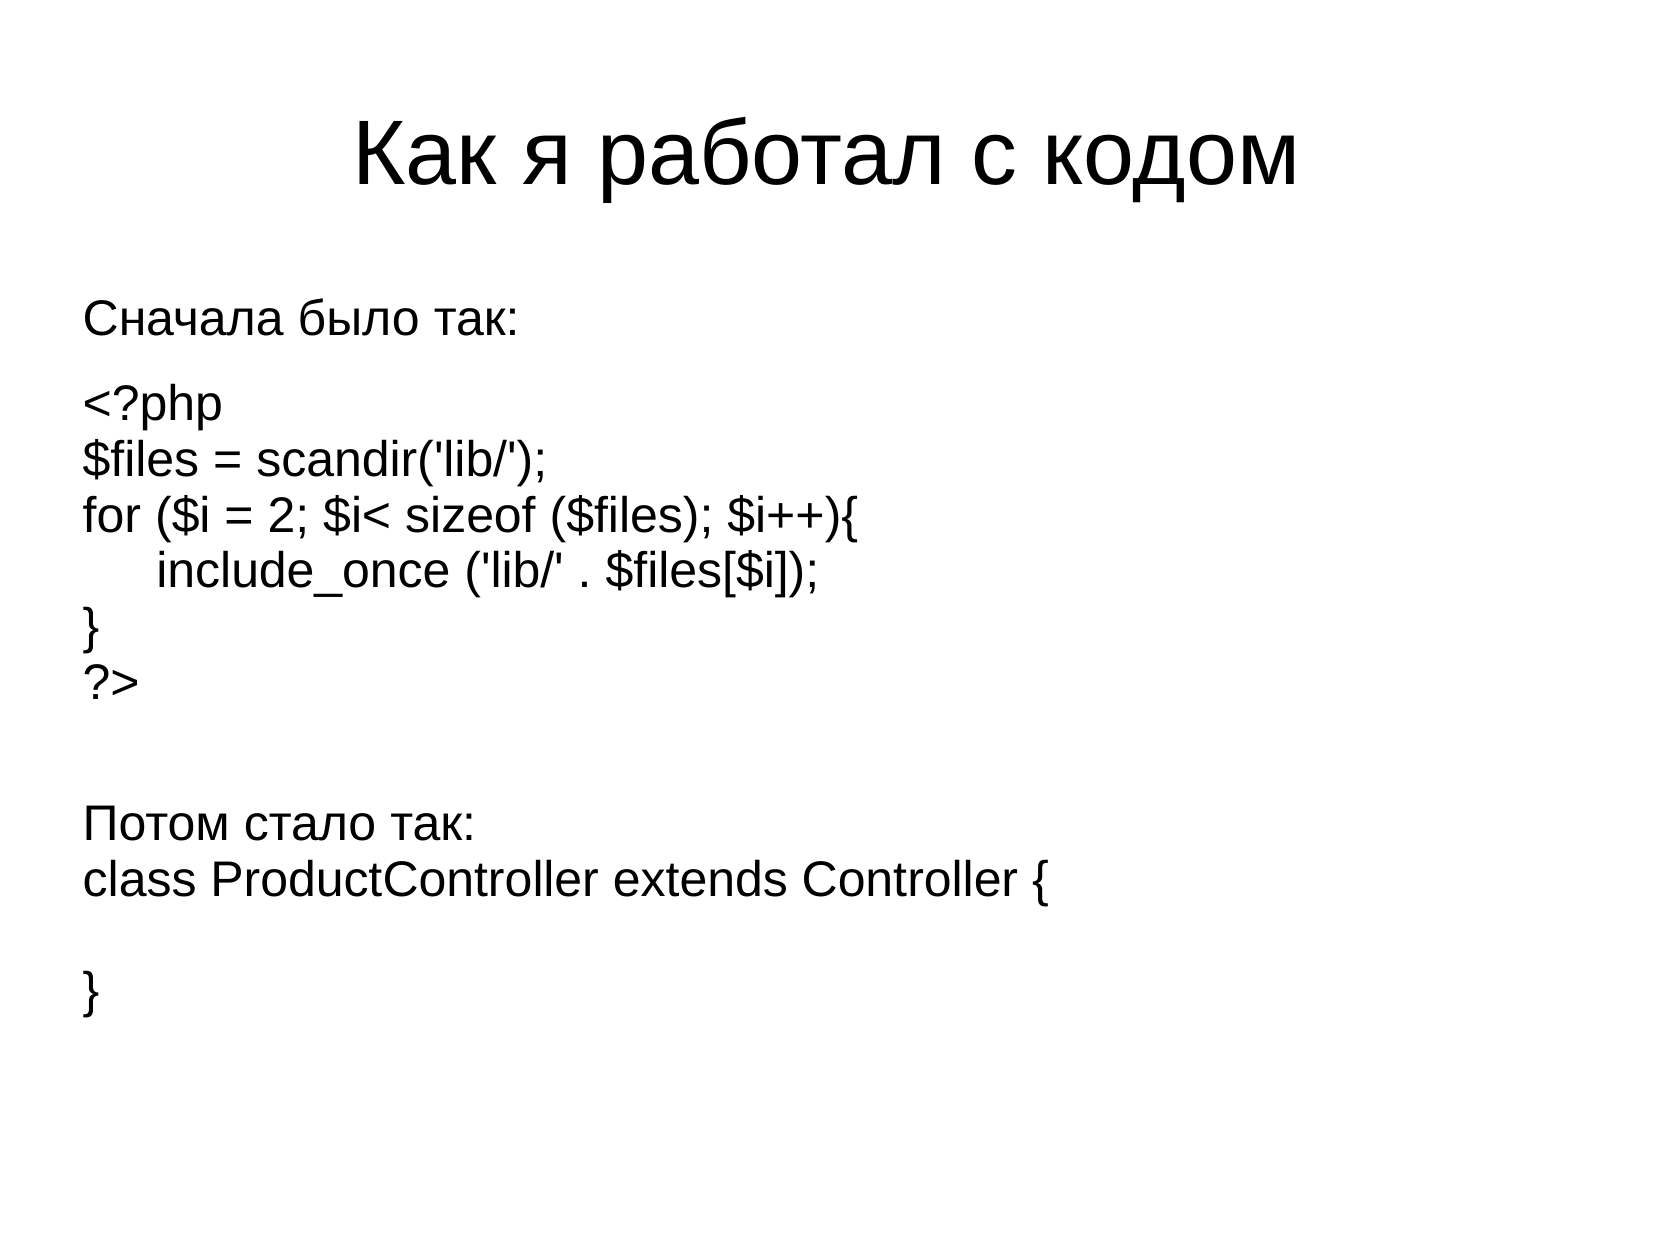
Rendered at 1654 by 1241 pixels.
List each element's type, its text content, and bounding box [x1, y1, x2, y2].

title Как я работал с кодом [82, 49, 1571, 257]
list Сначала было так: <?php $files = scandir('lib/'); for ($i = 2; $i< sizeof ($files); $i++){ include_once ('lib/' . $files[$i]); } ?> Потом стало так: class ProductController extends Controller { } [82, 290, 1571, 1109]
